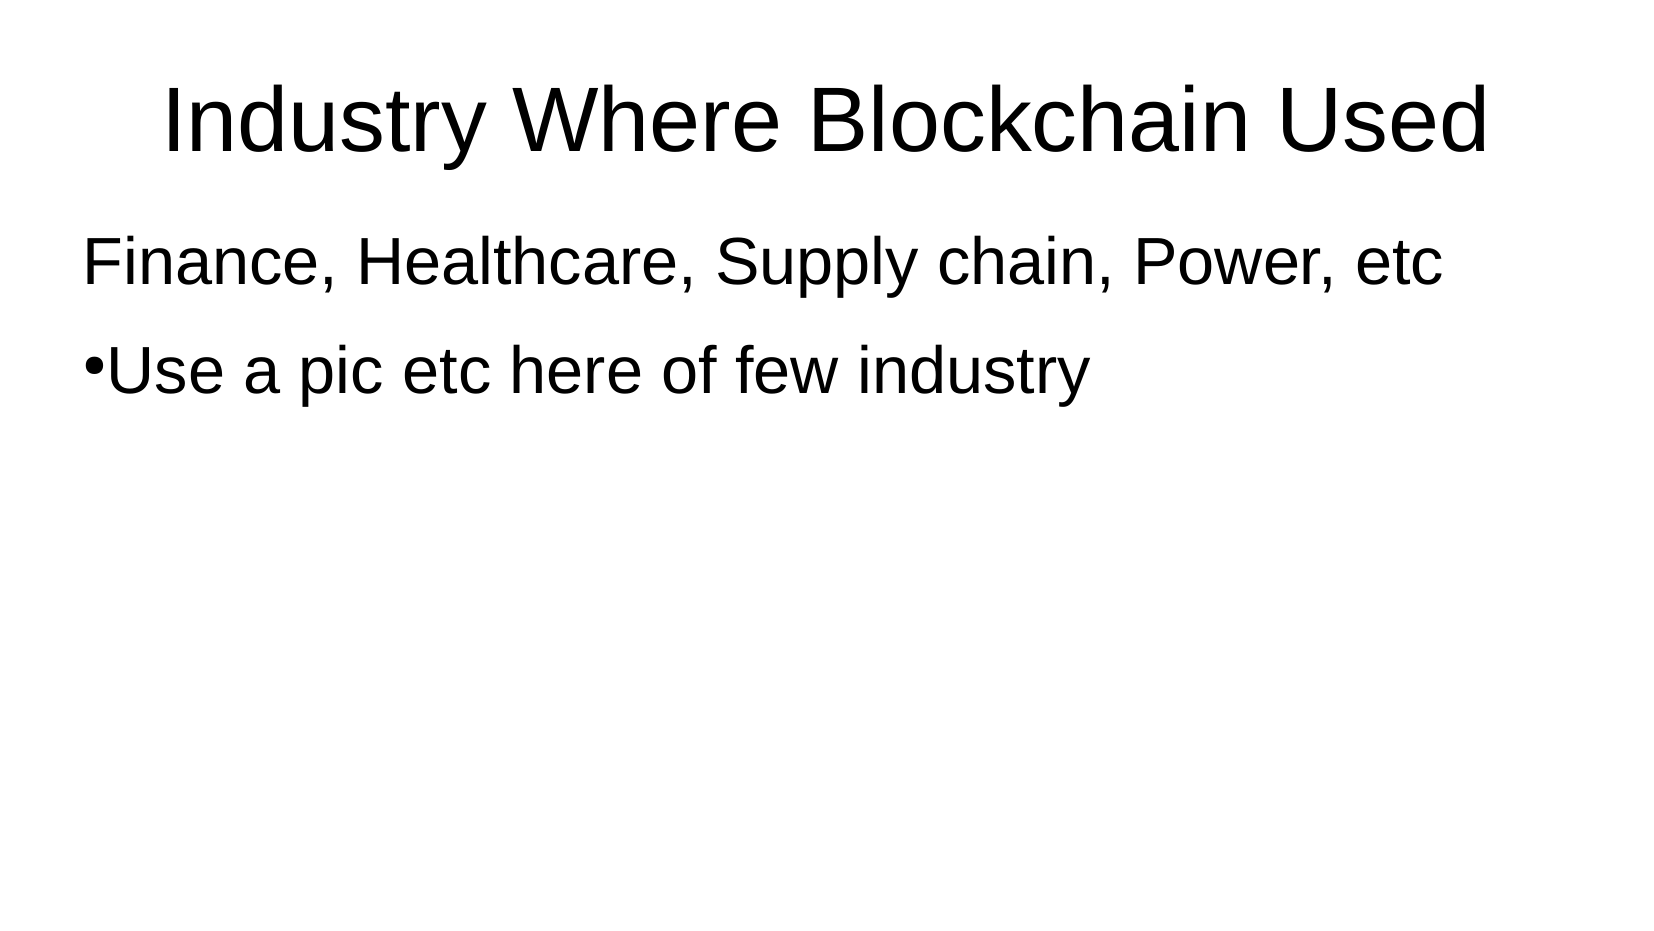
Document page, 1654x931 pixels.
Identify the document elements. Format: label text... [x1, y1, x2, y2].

list Finance, Healthcare, Supply chain, Power, etc Use a pic etc here of few industry [82, 217, 1571, 758]
title Industry Where Blockchain Used [82, 37, 1571, 193]
